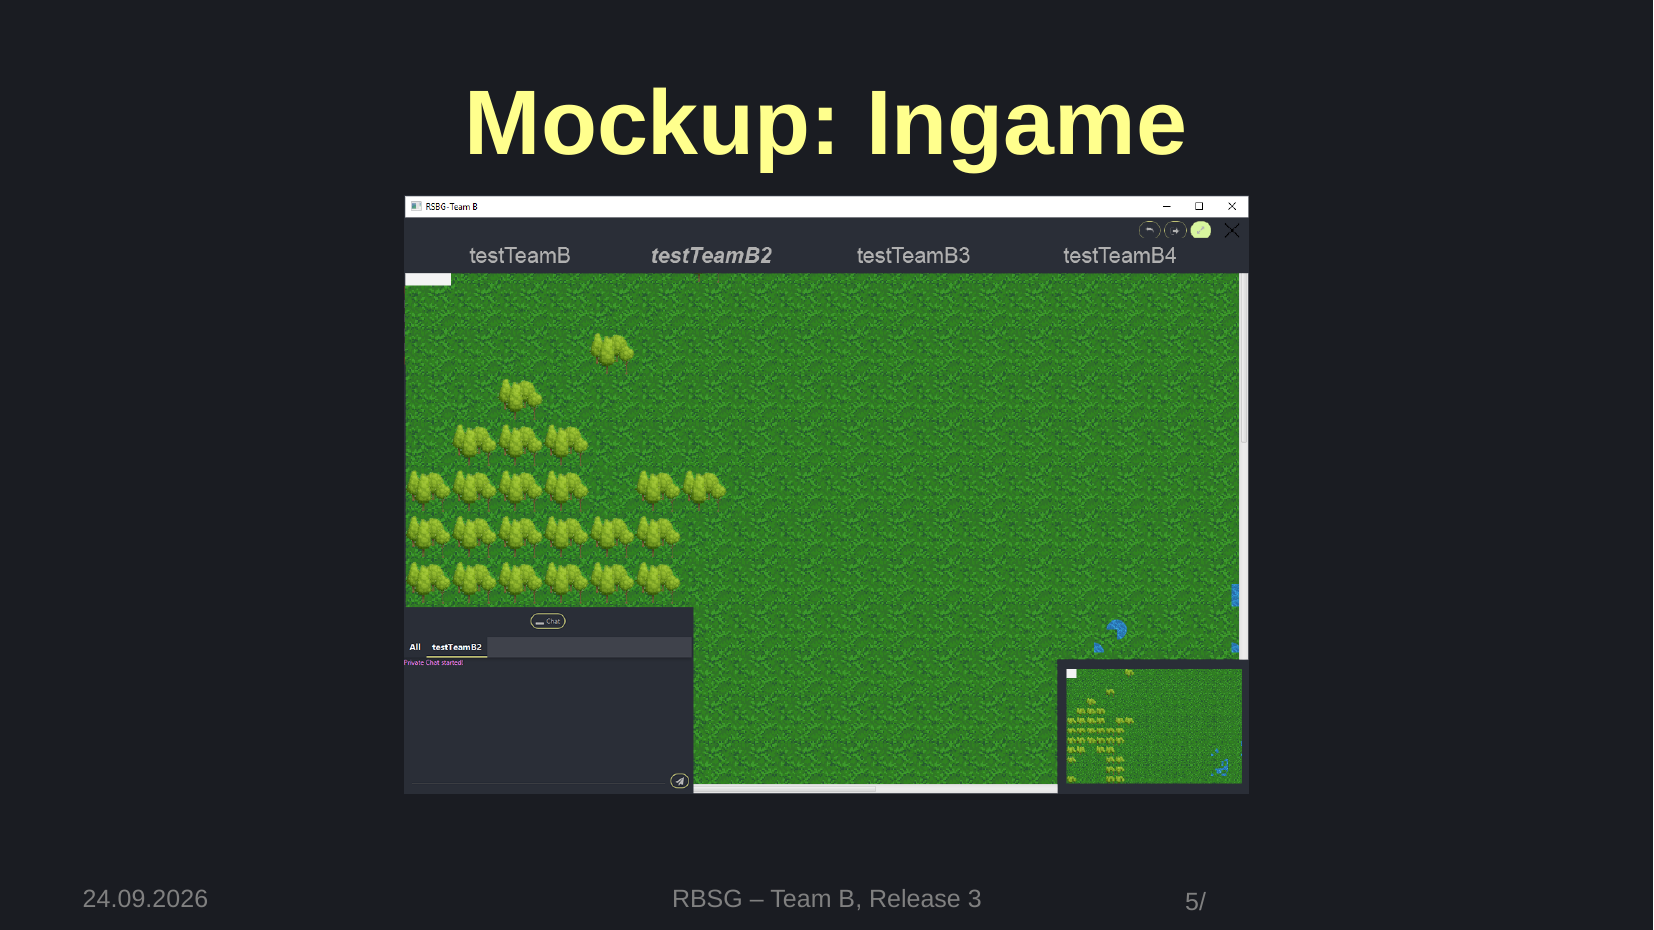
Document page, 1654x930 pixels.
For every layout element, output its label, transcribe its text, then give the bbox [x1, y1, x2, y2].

text_box 13.08.2019 [82, 882, 468, 912]
title Mockup: Ingame [82, 61, 1571, 173]
picture [404, 195, 1249, 794]
text_box / [1185, 885, 1571, 912]
text_box RBSG – Team B, Release 3 [565, 882, 1090, 912]
